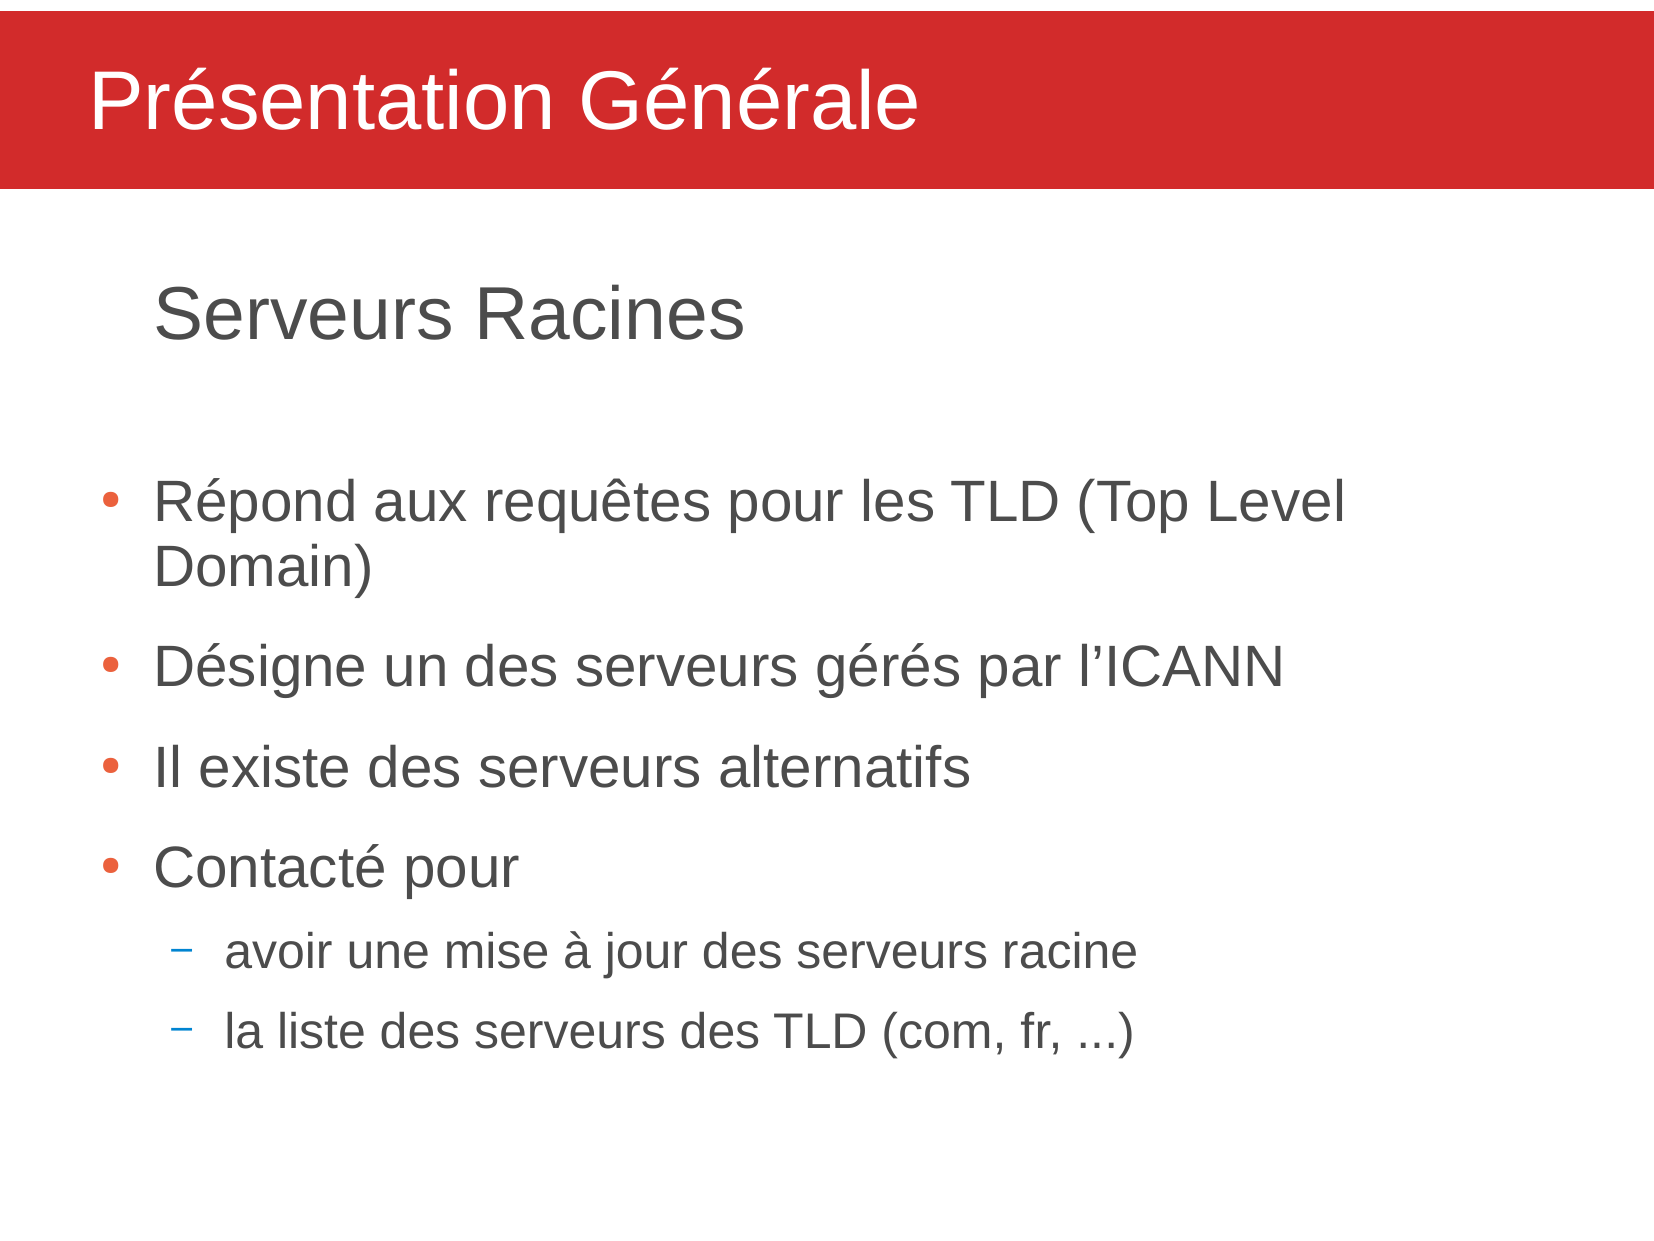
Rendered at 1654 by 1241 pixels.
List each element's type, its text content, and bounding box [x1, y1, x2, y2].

list Serveurs Racines Répond aux requêtes pour les TLD (Top Level Domain) Désigne un des serveurs gérés par l’ICANN Il existe des serveurs alternatifs Contacté pour avoir une mise à jour des serveurs racine la liste des serveurs des TLD (com, fr, ...) [82, 271, 1571, 1134]
title Présentation Générale [0, 11, 1654, 189]
